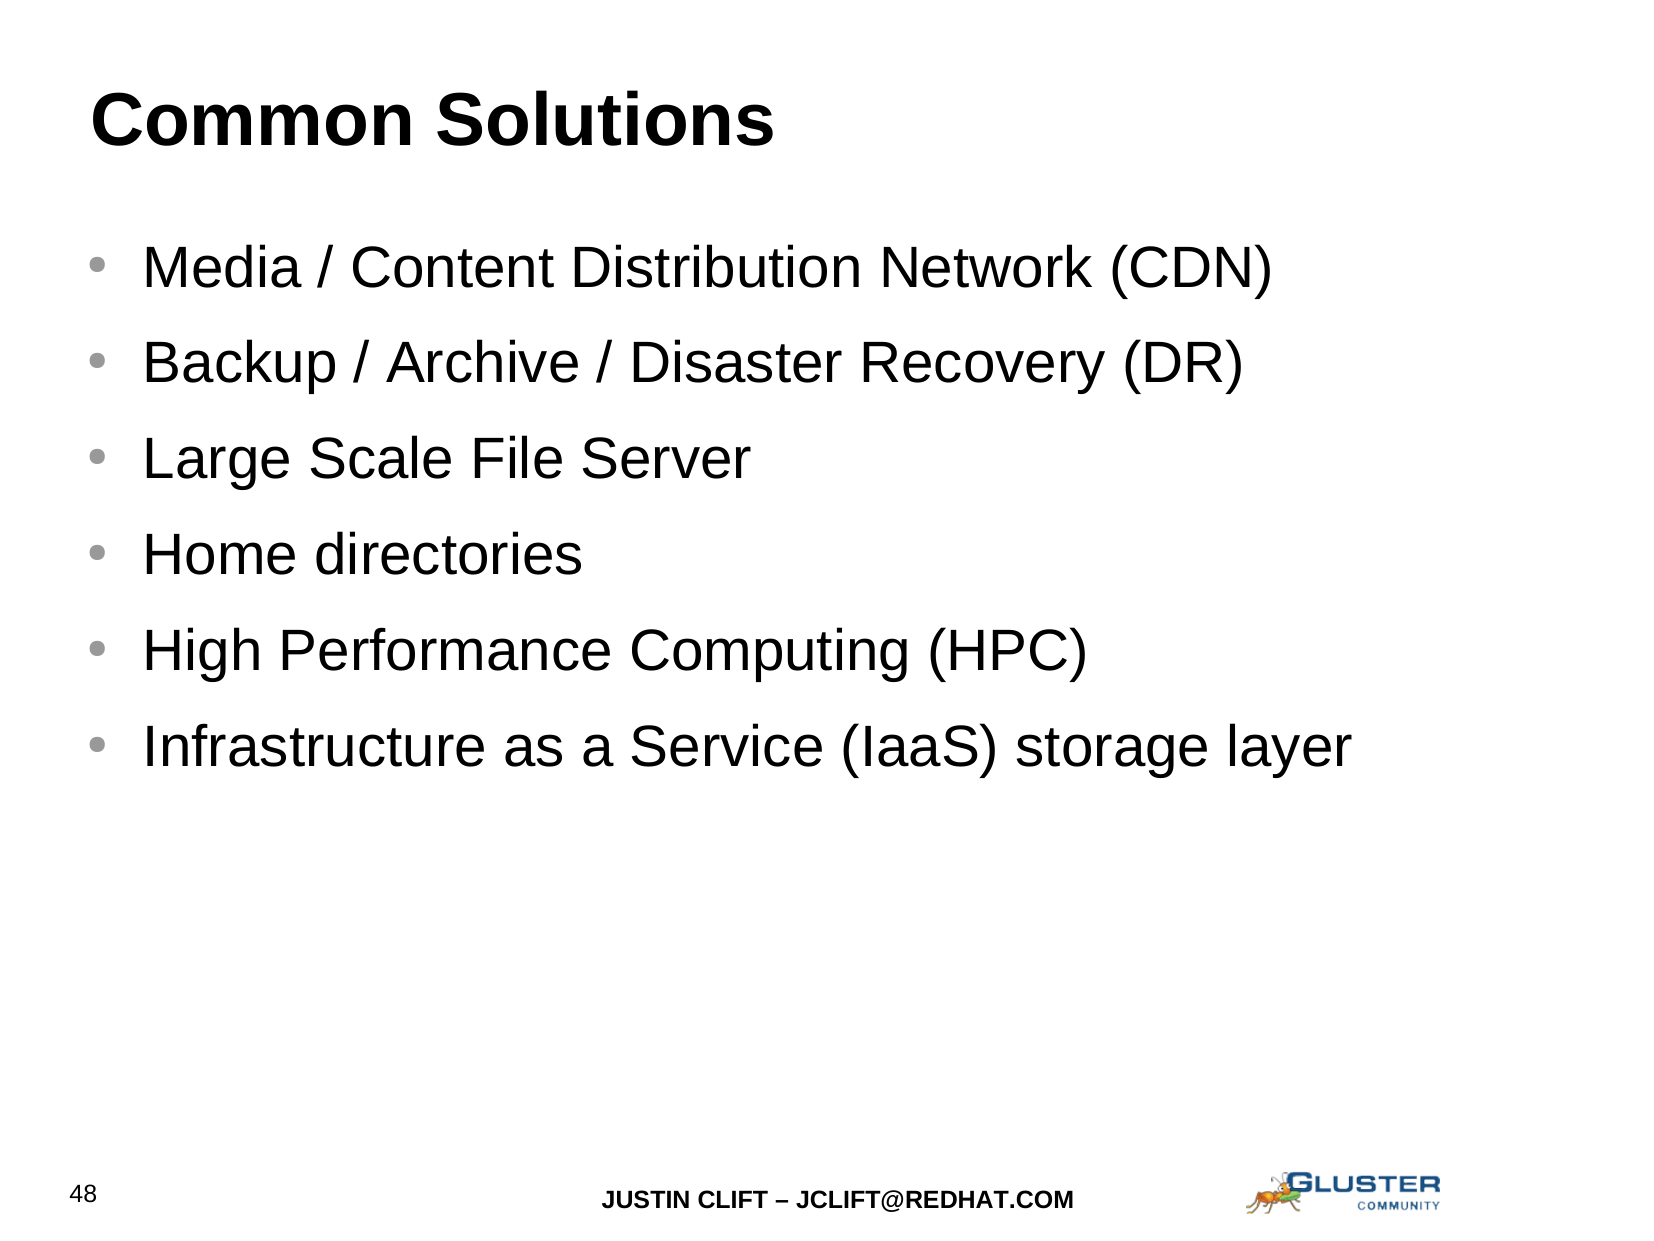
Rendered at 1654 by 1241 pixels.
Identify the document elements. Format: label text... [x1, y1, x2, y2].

title Common Solutions [90, 15, 1579, 223]
picture [1246, 1170, 1440, 1215]
list Media / Content Distribution Network (CDN) Backup / Archive / Disaster Recovery (DR) Large Scale File Server Home directories High Performance Computing (HPC) Infrastructure as a Service (IaaS) storage layer [86, 232, 1576, 1111]
